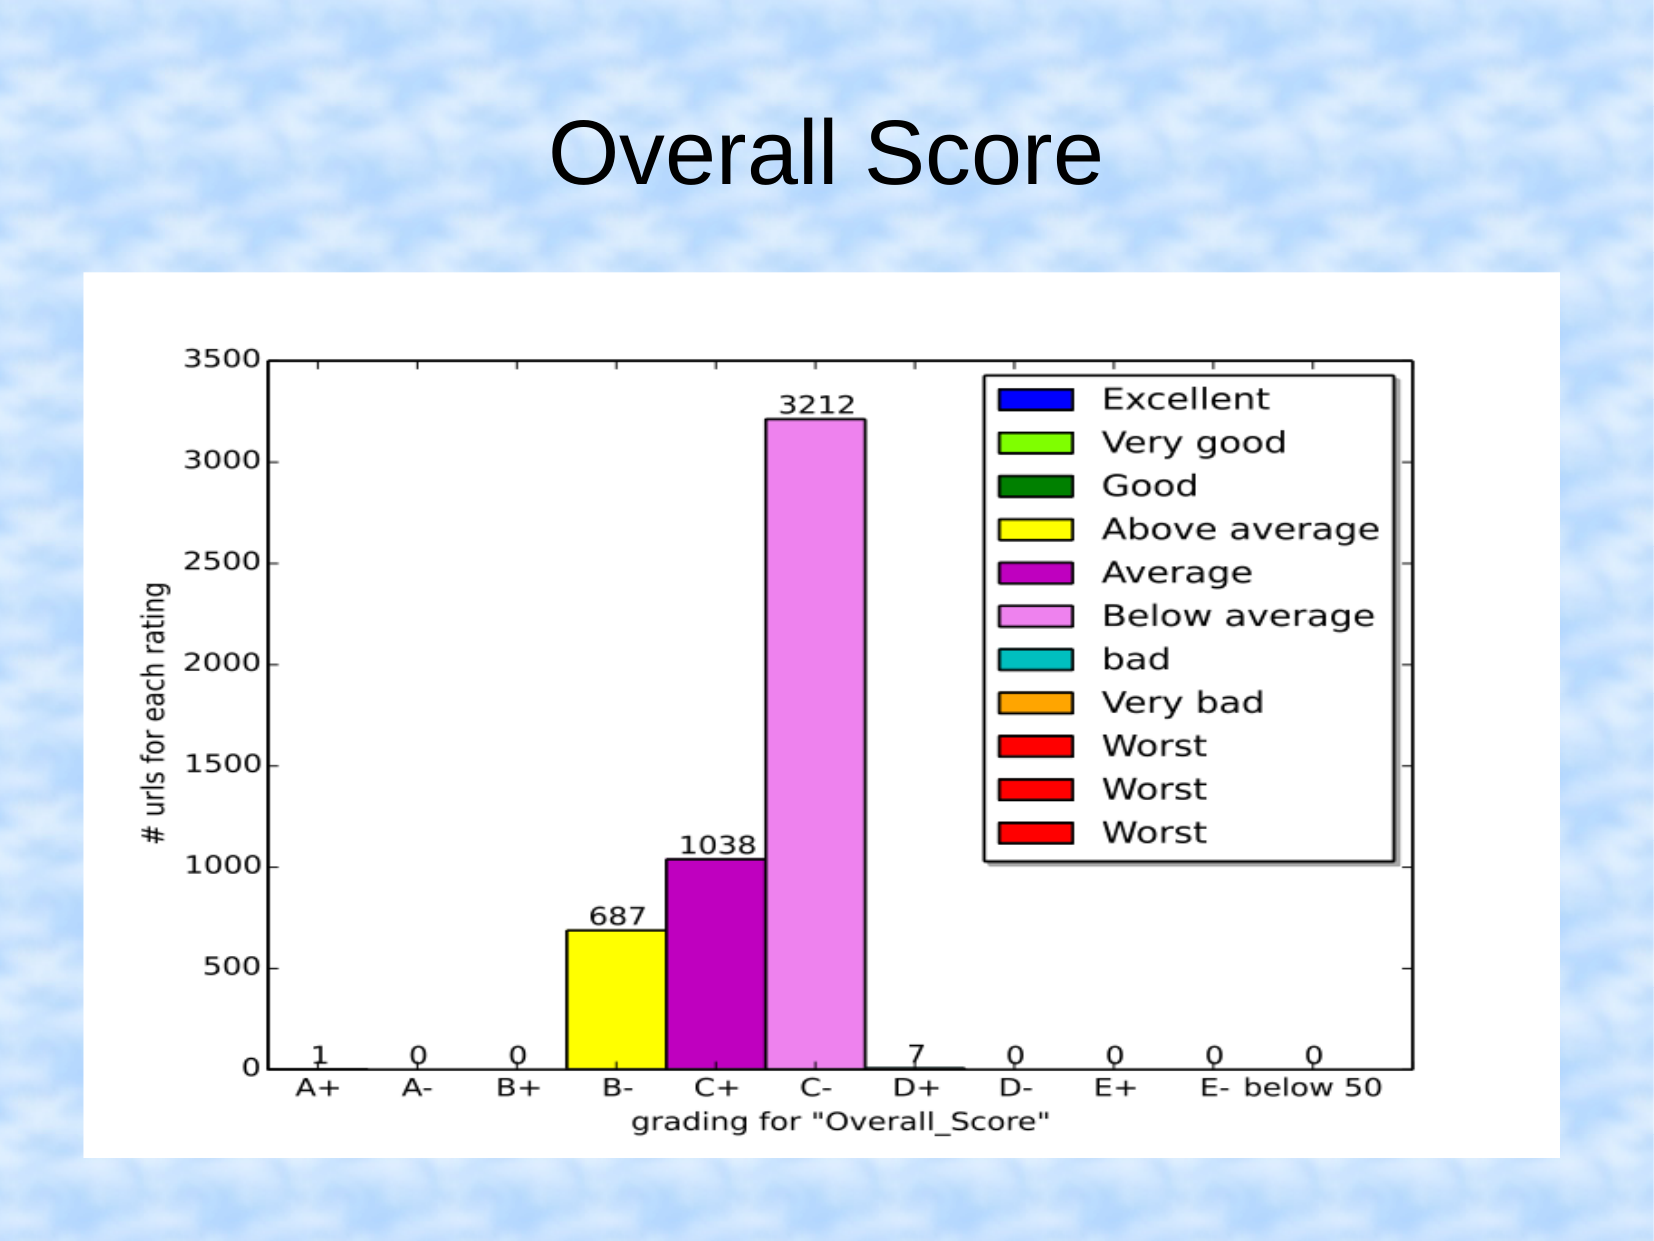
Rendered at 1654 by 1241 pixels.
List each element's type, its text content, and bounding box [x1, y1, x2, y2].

picture [0, 0, 1654, 1241]
title Overall Score [82, 49, 1571, 257]
